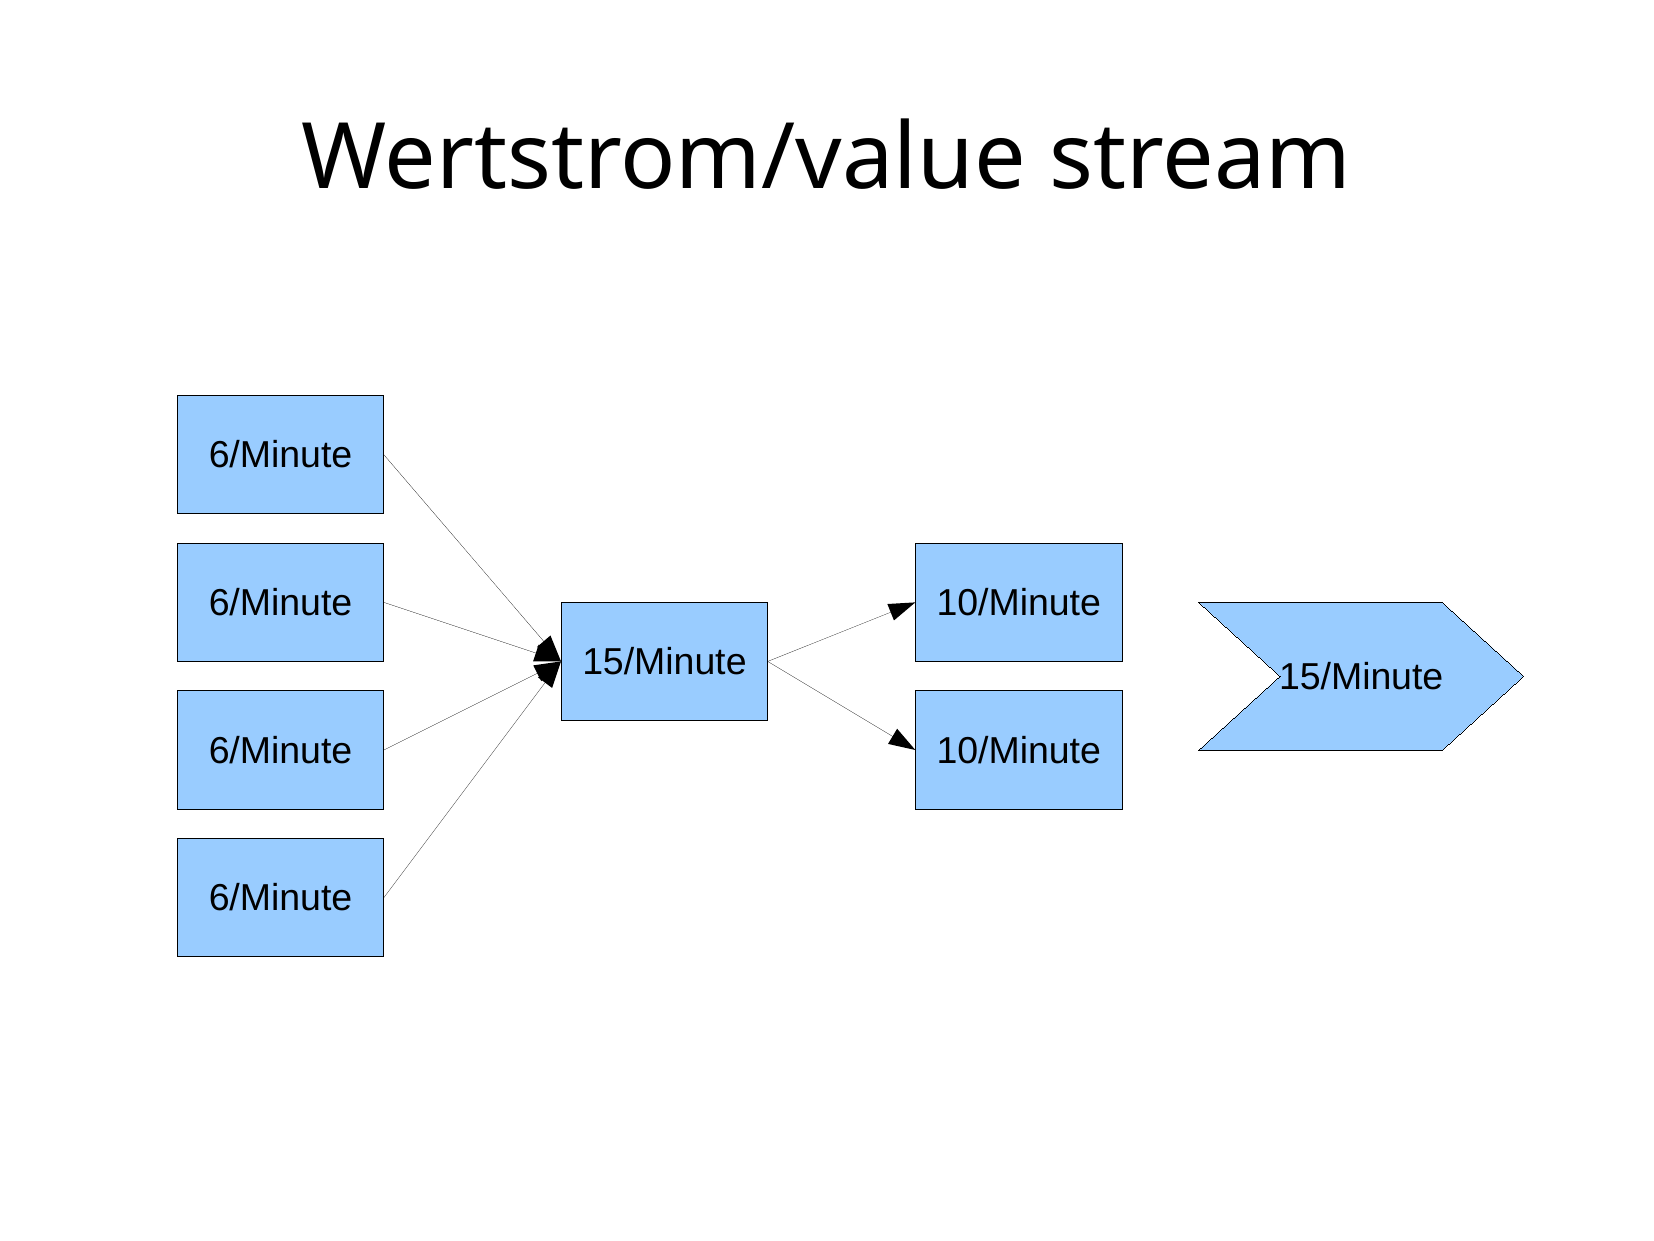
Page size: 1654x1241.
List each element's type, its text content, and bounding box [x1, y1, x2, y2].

text_box 10/Minute [915, 543, 1123, 662]
text_box 15/Minute [1198, 602, 1524, 751]
title Wertstrom/value stream [82, 49, 1571, 257]
text_box 6/Minute [177, 838, 384, 957]
text_box 10/Minute [915, 690, 1123, 810]
text_box 6/Minute [177, 543, 384, 662]
text_box 15/Minute [561, 602, 768, 721]
text_box 6/Minute [177, 690, 384, 810]
text_box 6/Minute [177, 395, 384, 514]
